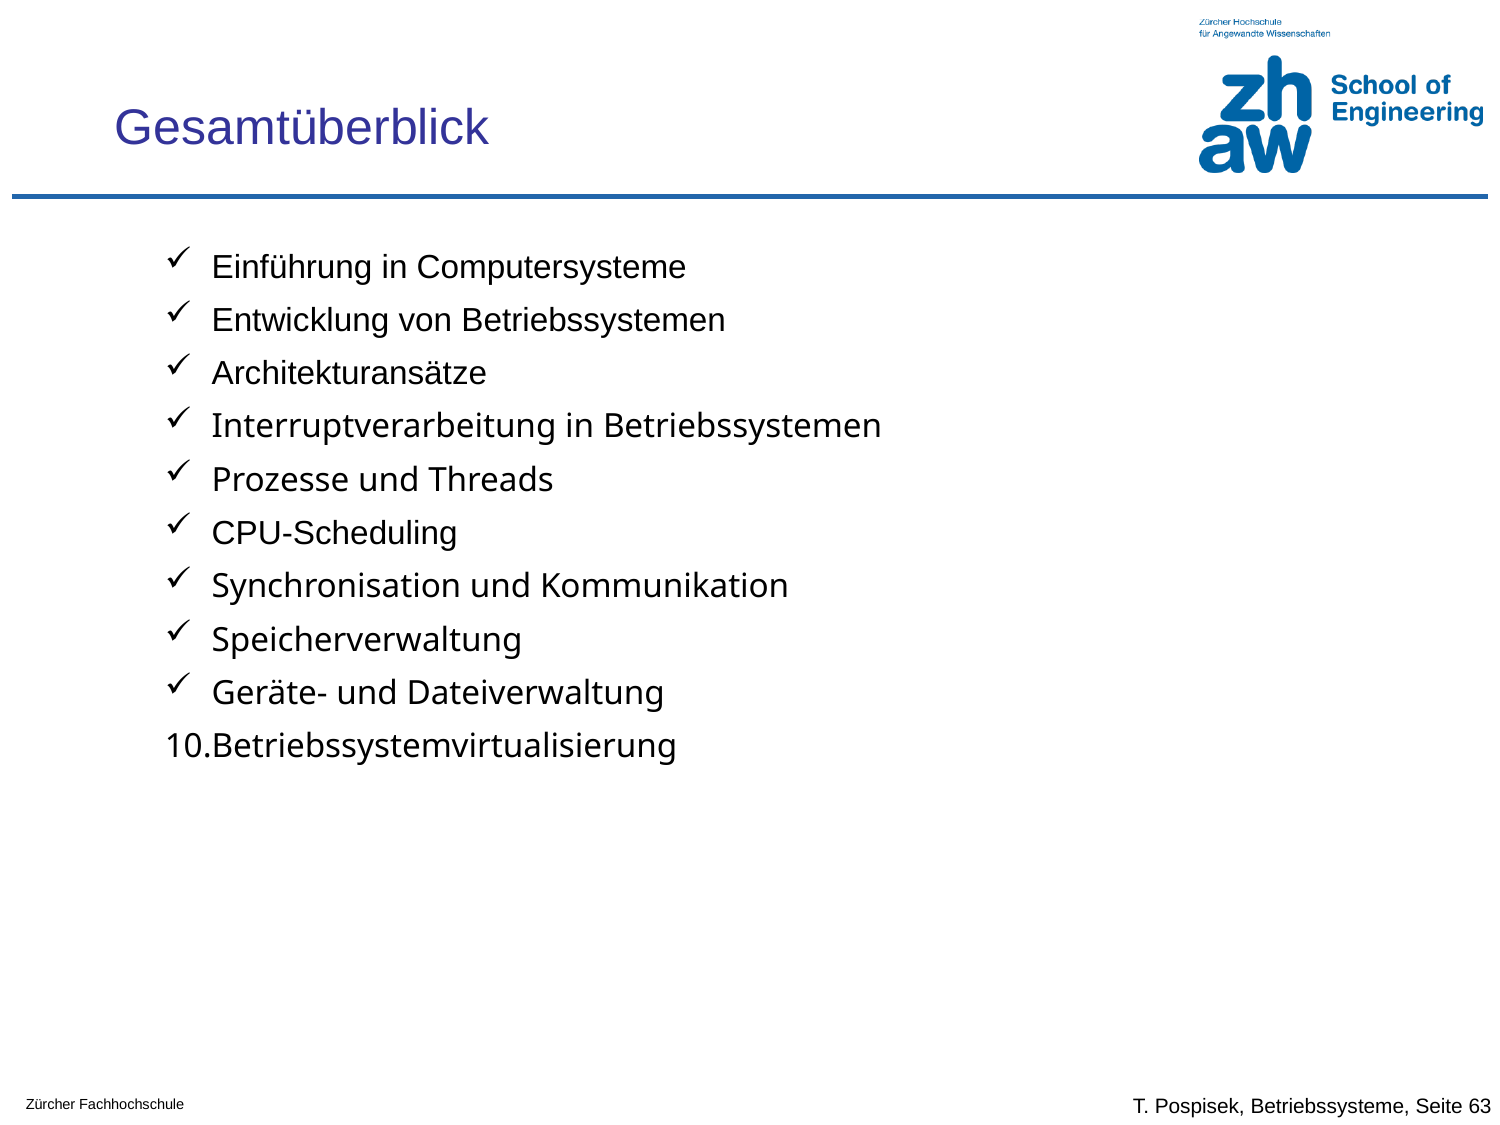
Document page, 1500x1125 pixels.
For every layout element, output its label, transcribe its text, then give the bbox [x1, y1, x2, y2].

picture [1199, 19, 1483, 173]
text_box Einführung in Computersysteme Entwicklung von Betriebssystemen Architekturansätze Interruptverarbeitung in Betriebssystemen Prozesse und Threads CPU-Scheduling Synchronisation und Kommunikation Speicherverwaltung Geräte- und Dateiverwaltung Betriebssystemvirtualisierung [149, 237, 1363, 1013]
title Gesamtüberblick [99, 50, 1379, 163]
